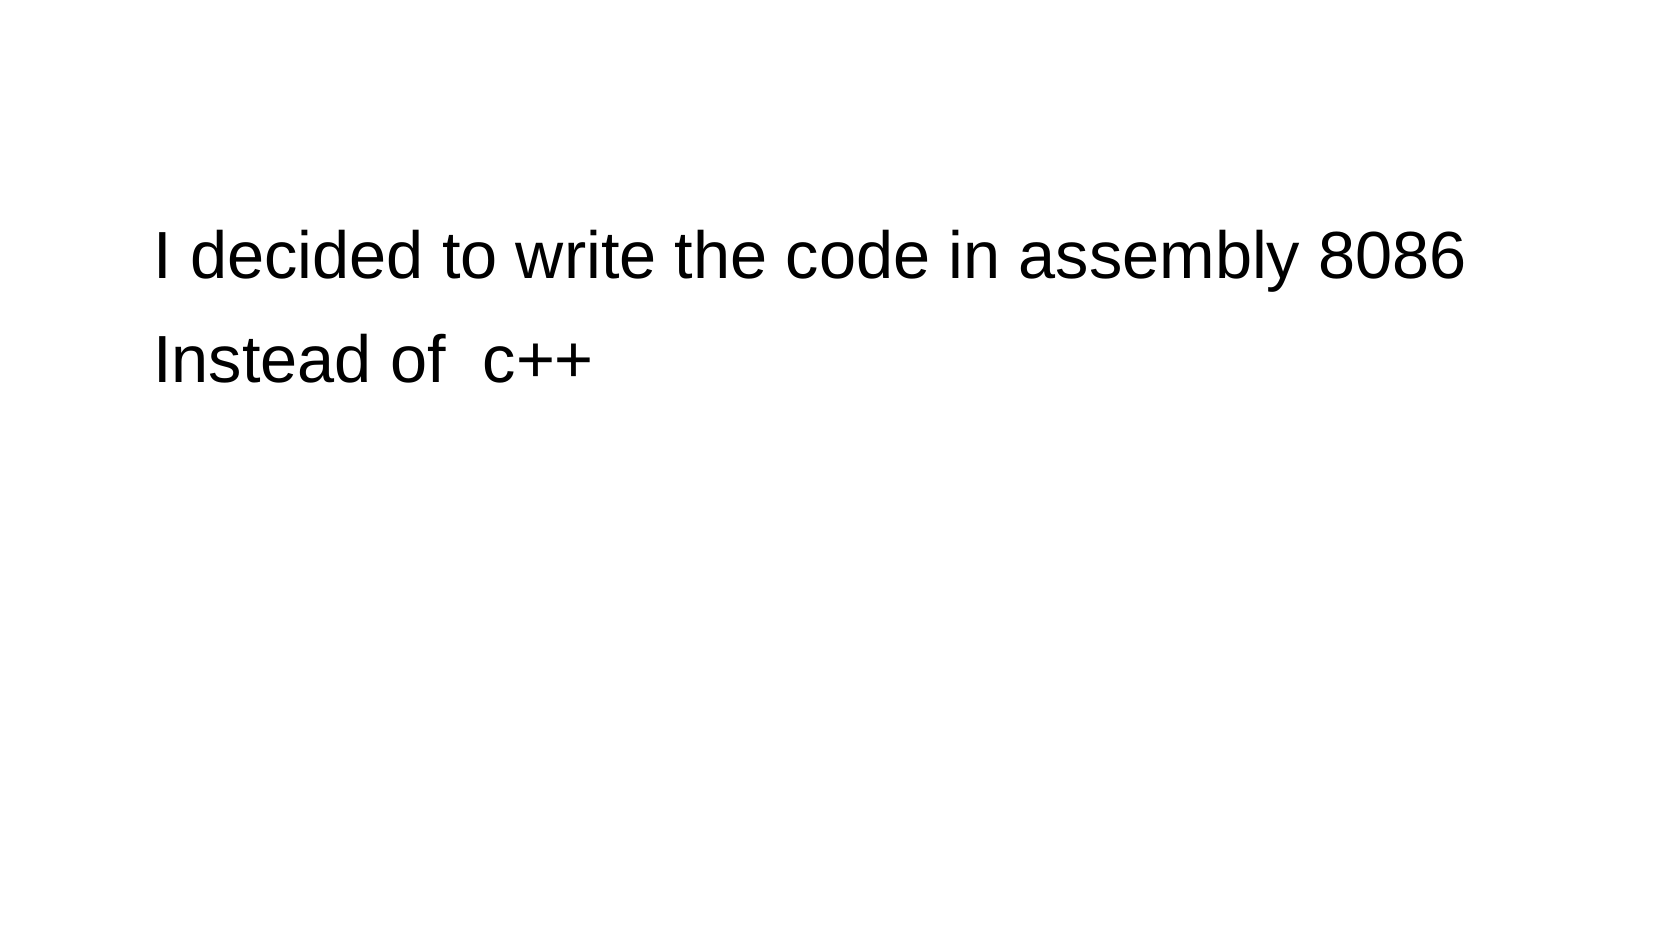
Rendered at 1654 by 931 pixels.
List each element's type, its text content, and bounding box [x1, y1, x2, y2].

list I decided to write the code in assembly 8086 Instead of c++ [82, 217, 1571, 758]
